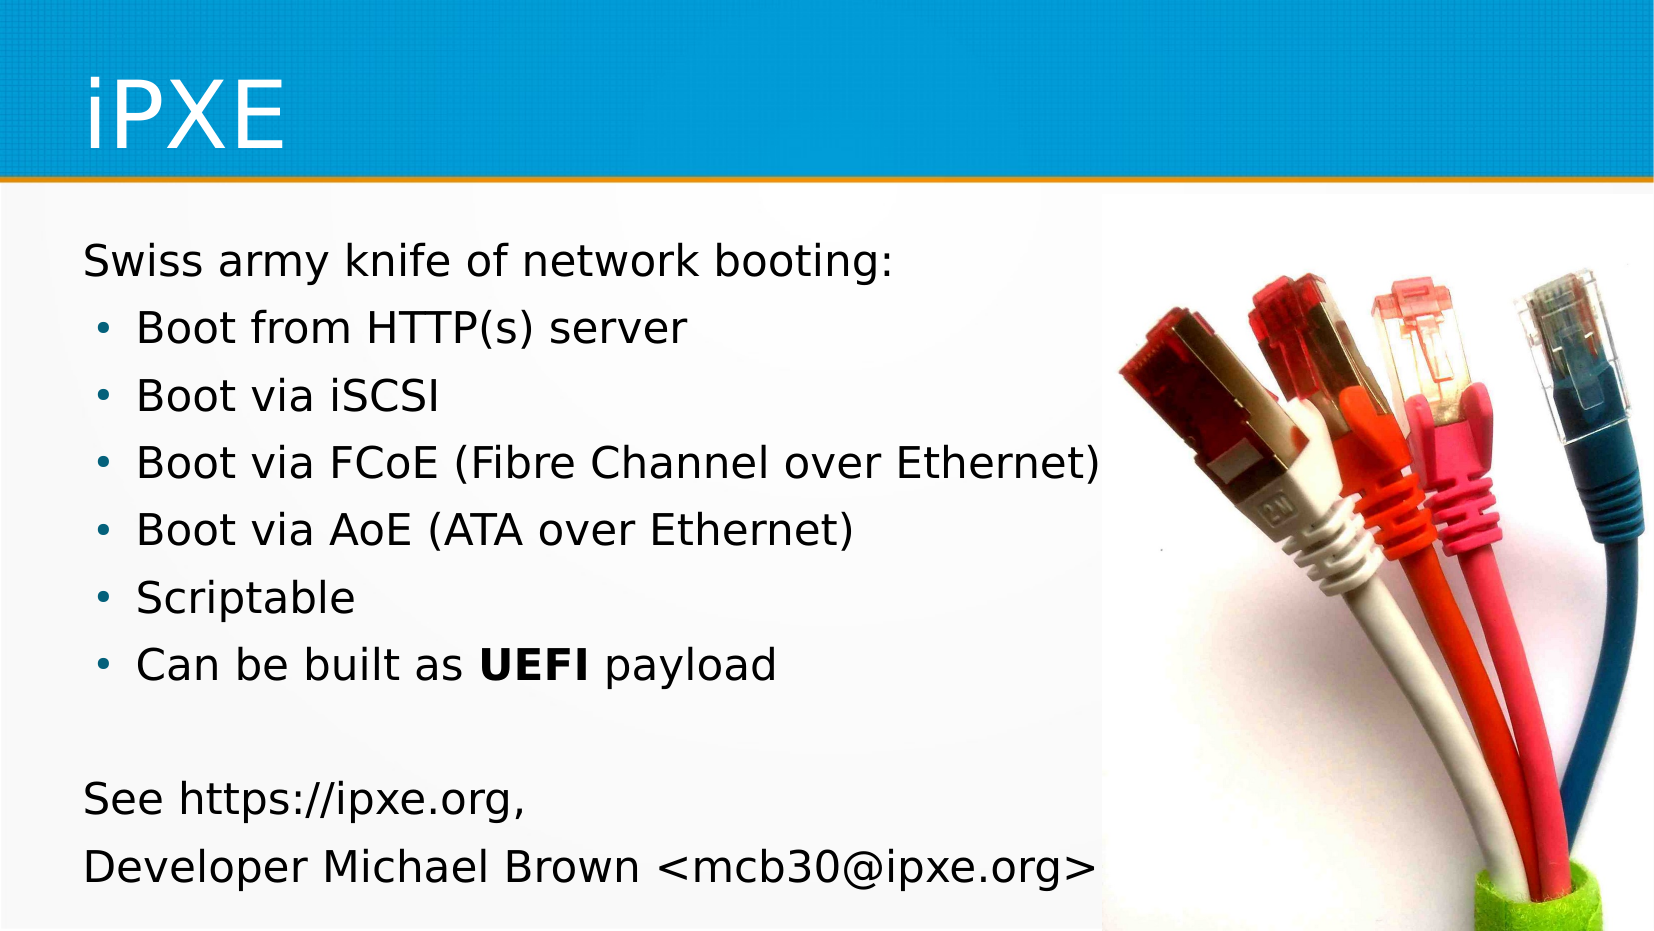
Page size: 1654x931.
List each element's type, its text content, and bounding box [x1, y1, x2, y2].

picture [0, 175, 1654, 931]
list Swiss army knife of network booting: Boot from HTTP(s) server Boot via iSCSI Boot via FCoE (Fibre Channel over Ethernet) Boot via AoE (ATA over Ethernet) Scriptable Can be built as UEFI payload See https://ipxe.org, Developer Michael Brown <mcb30@ipxe.org> [82, 236, 1563, 901]
title iPXE [82, 14, 1571, 171]
